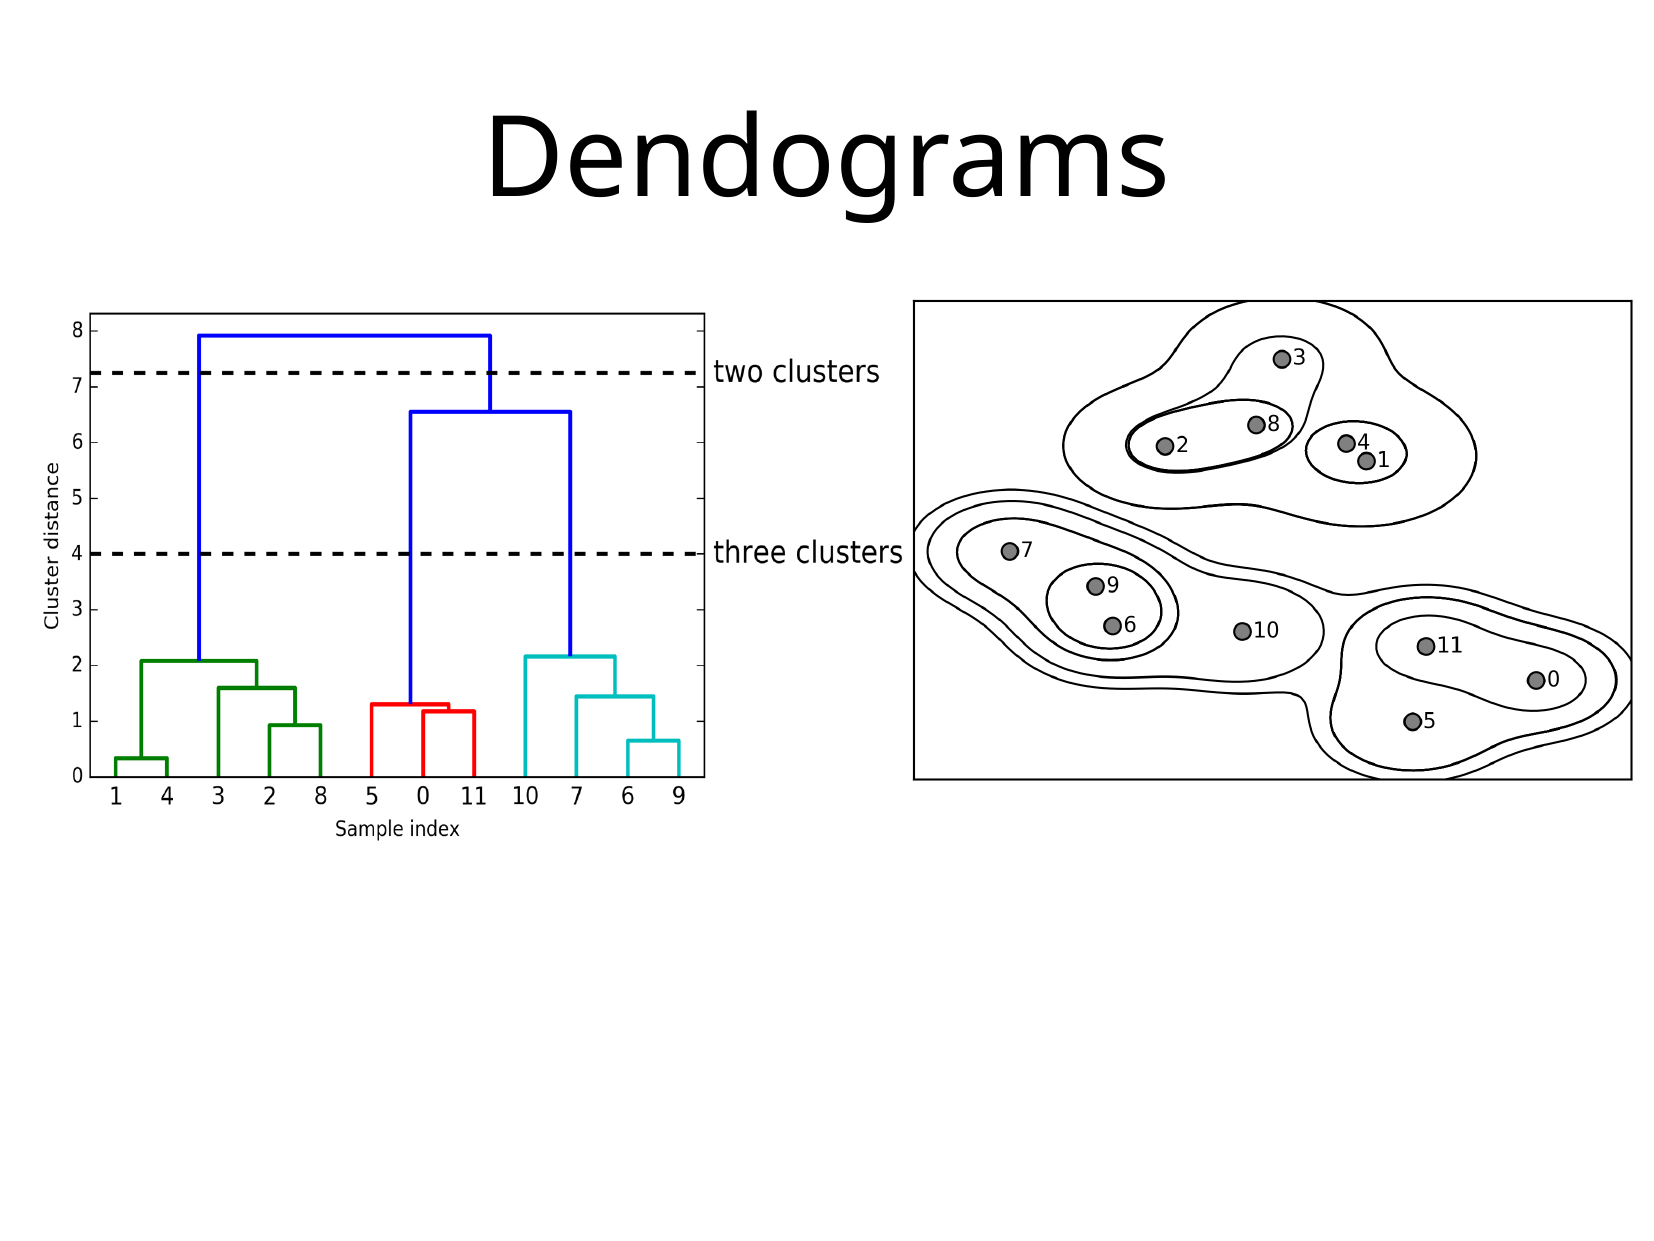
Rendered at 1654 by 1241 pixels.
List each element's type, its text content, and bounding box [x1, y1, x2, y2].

title Dendograms [82, 49, 1571, 257]
picture [30, 269, 1633, 856]
